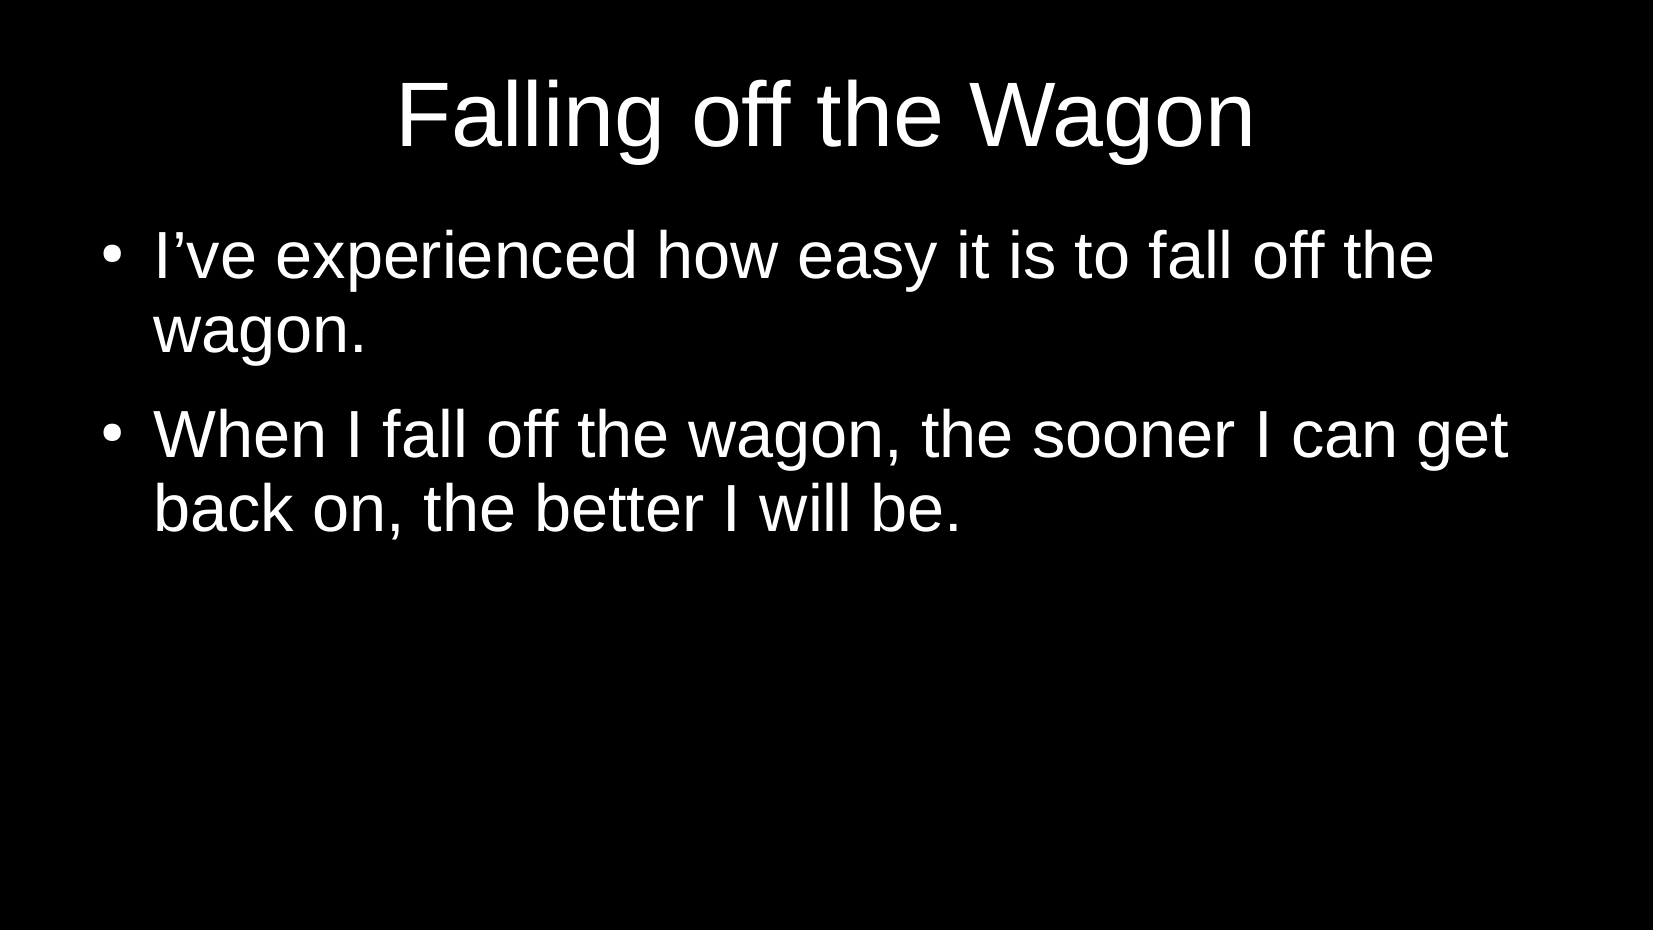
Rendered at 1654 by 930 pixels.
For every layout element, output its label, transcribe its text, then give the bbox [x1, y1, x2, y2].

title Falling off the Wagon [82, 37, 1571, 193]
list I’ve experienced how easy it is to fall off the wagon. When I fall off the wagon, the sooner I can get back on, the better I will be. [82, 217, 1571, 757]
